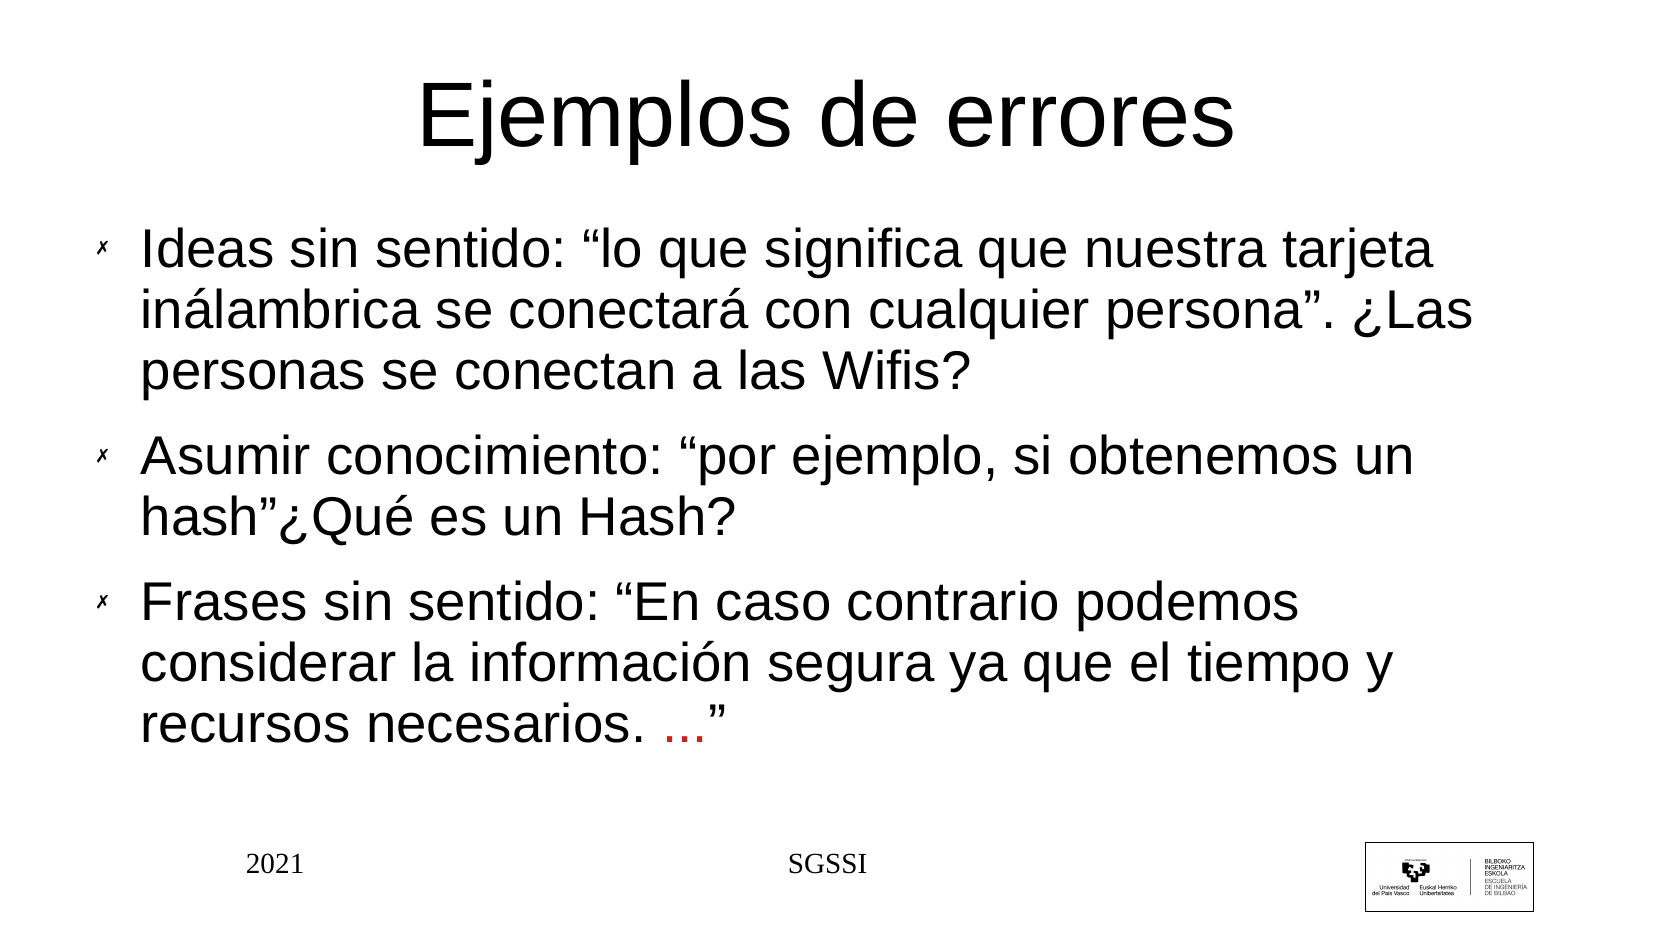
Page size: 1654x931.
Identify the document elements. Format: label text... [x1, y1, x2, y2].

list Ideas sin sentido: “lo que significa que nuestra tarjeta inálambrica se conectará con cualquier persona”. ¿Las personas se conectan a las Wifis? Asumir conocimiento: “por ejemplo, si obtenemos un hash”¿Qué es un Hash? Frases sin sentido: “En caso contrario podemos considerar la información segura ya que el tiempo y recursos necesarios. ...” [82, 217, 1571, 758]
picture [1366, 843, 1533, 911]
title Ejemplos de errores [82, 37, 1571, 193]
